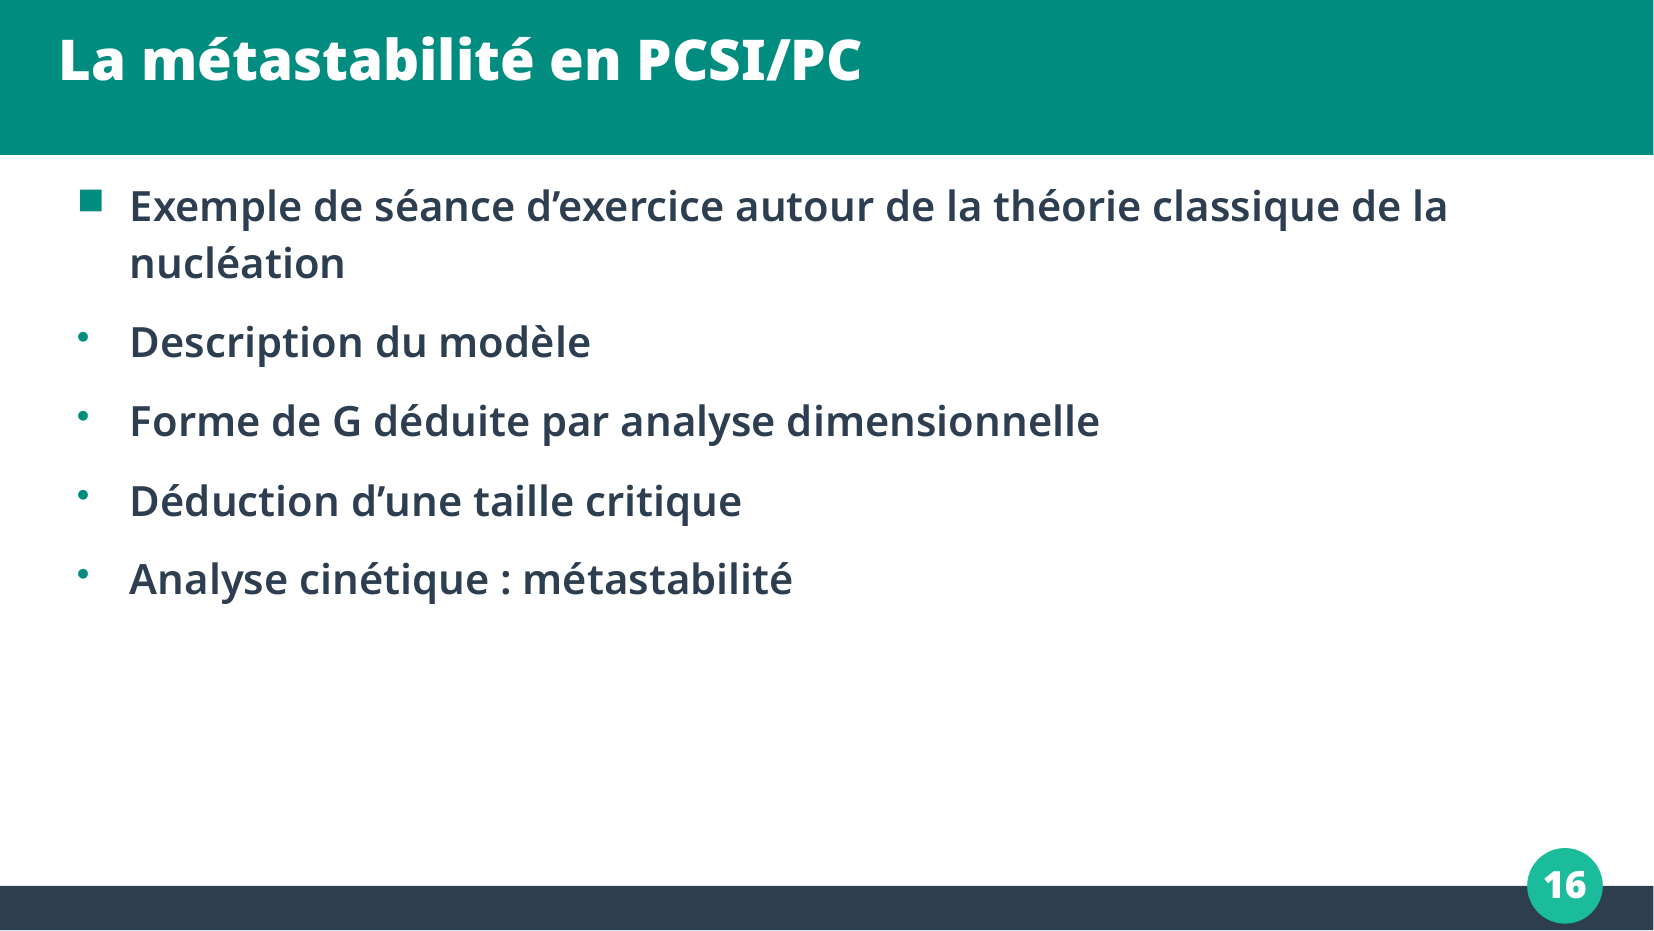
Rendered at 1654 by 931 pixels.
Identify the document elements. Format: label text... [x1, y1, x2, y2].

title La métastabilité en PCSI/PC [59, 0, 1595, 118]
list Exemple de séance d’exercice autour de la théorie classique de la nucléation Description du modèle Forme de G déduite par analyse dimensionnelle Déduction d’une taille critique Analyse cinétique : métastabilité [59, 177, 1595, 864]
